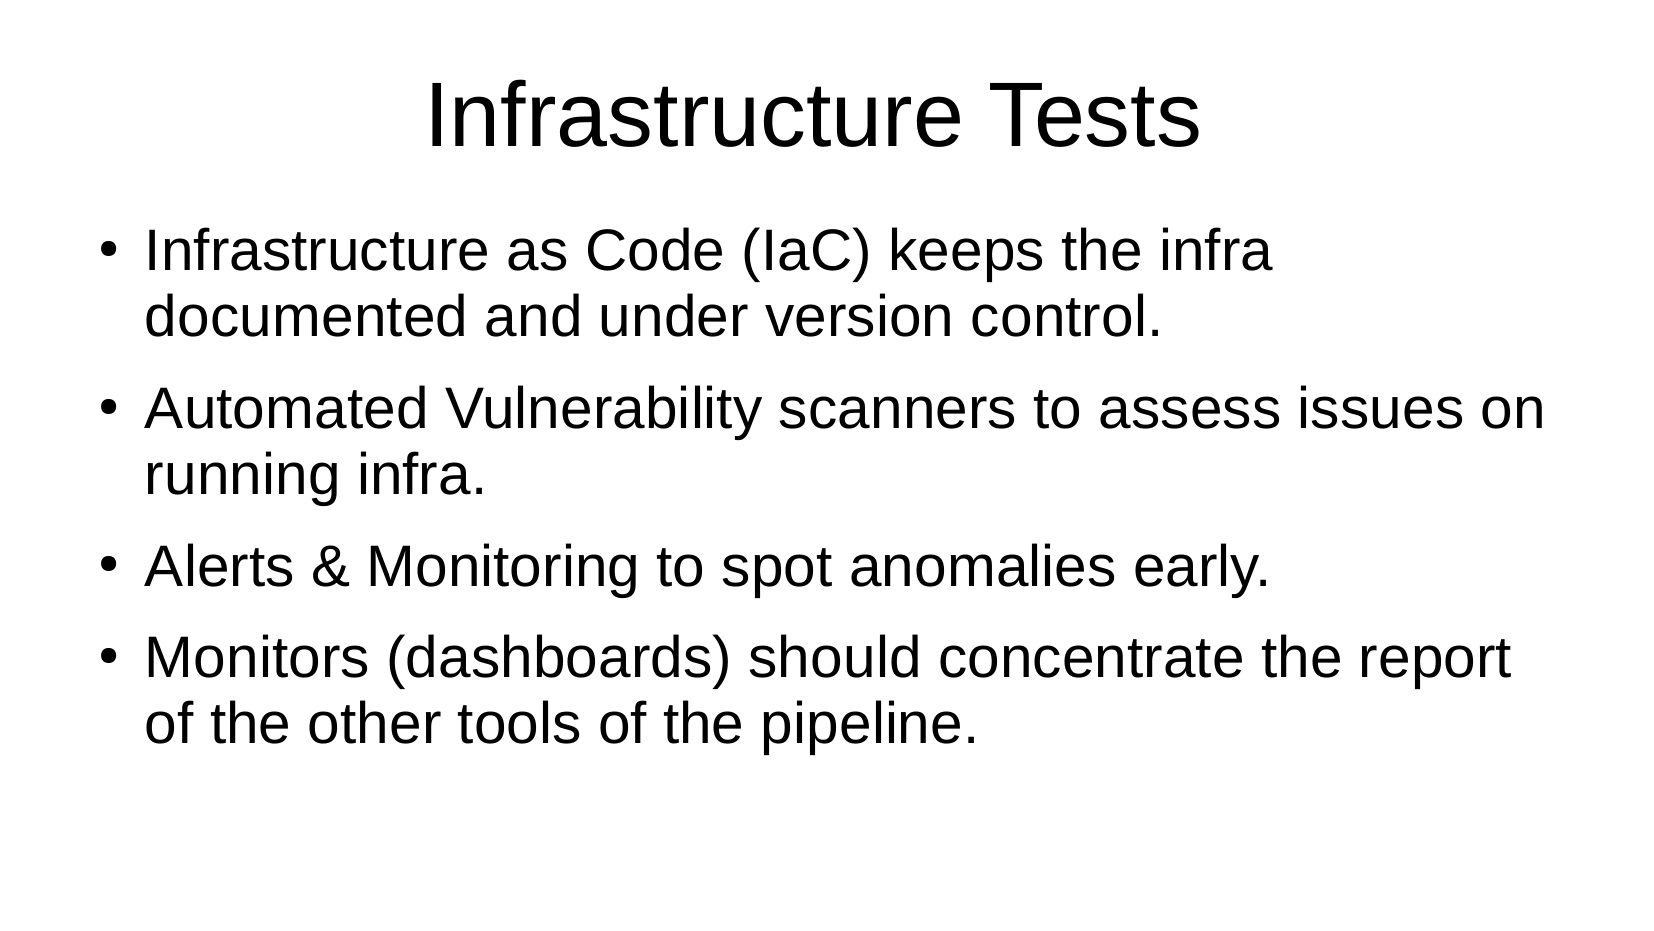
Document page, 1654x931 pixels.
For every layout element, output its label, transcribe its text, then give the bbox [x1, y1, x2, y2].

list Infrastructure as Code (IaC) keeps the infra documented and under version control. Automated Vulnerability scanners to assess issues on running infra. Alerts & Monitoring to spot anomalies early. Monitors (dashboards) should concentrate the report of the other tools of the pipeline. [82, 217, 1571, 758]
title Infrastructure Tests [82, 37, 1571, 193]
